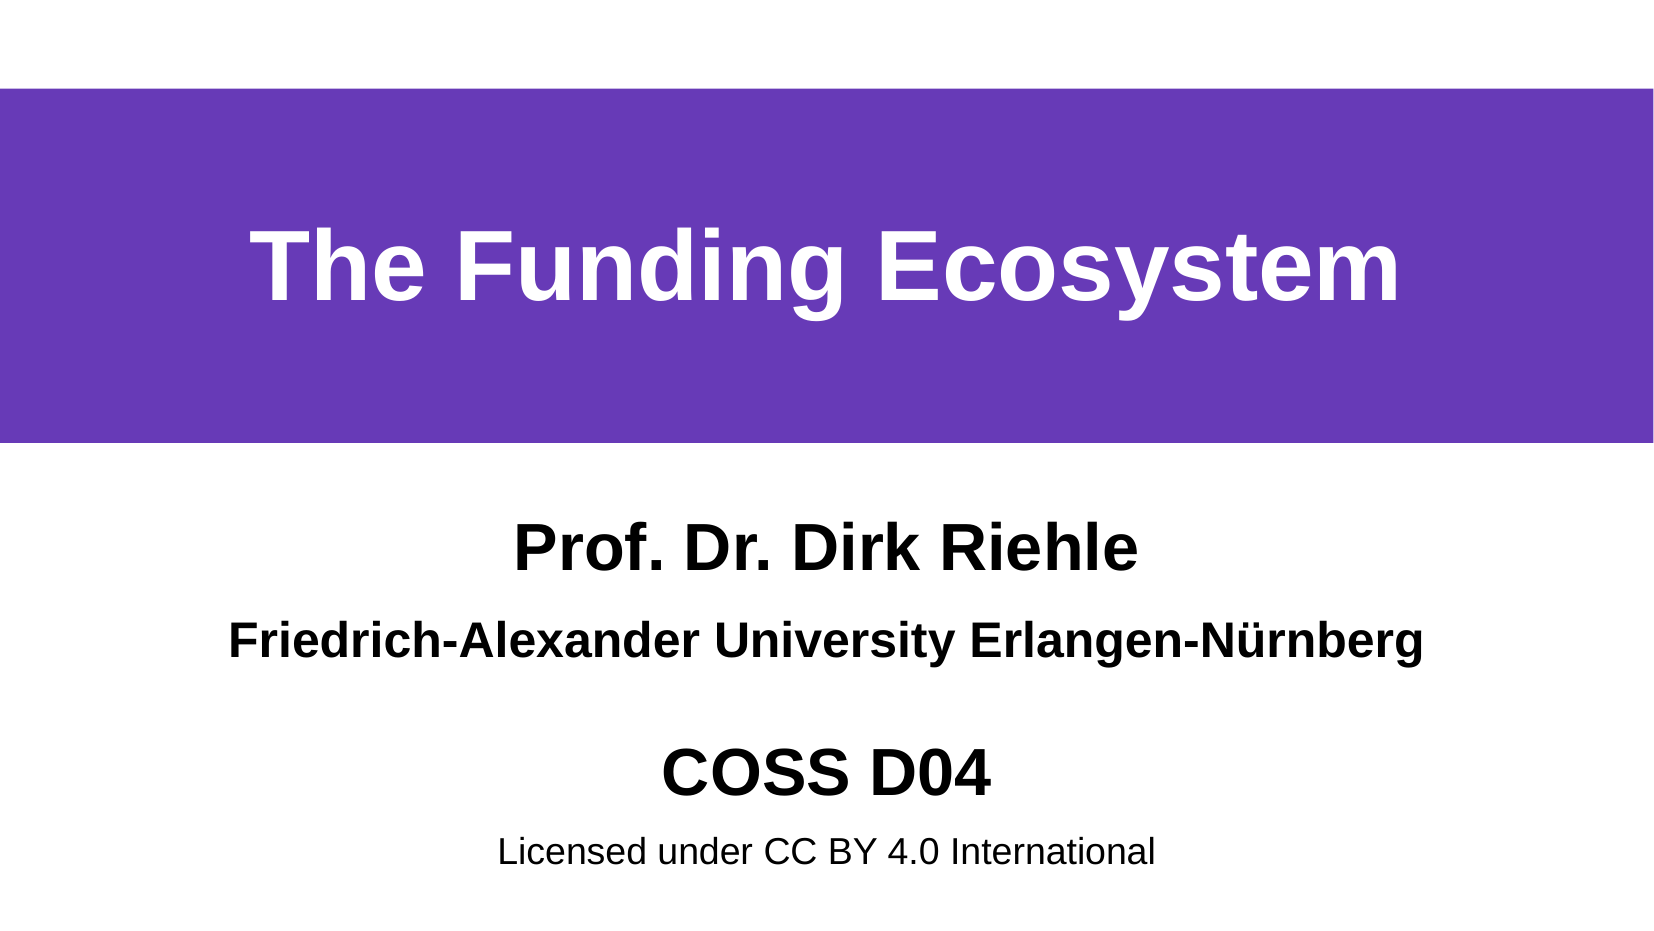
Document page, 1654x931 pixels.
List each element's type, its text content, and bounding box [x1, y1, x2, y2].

title The Funding Ecosystem [0, 88, 1654, 443]
subtitle Prof. Dr. Dirk Riehle Friedrich-Alexander University Erlangen-Nürnberg COSS D04 Licensed under CC BY 4.0 International [29, 472, 1625, 886]
